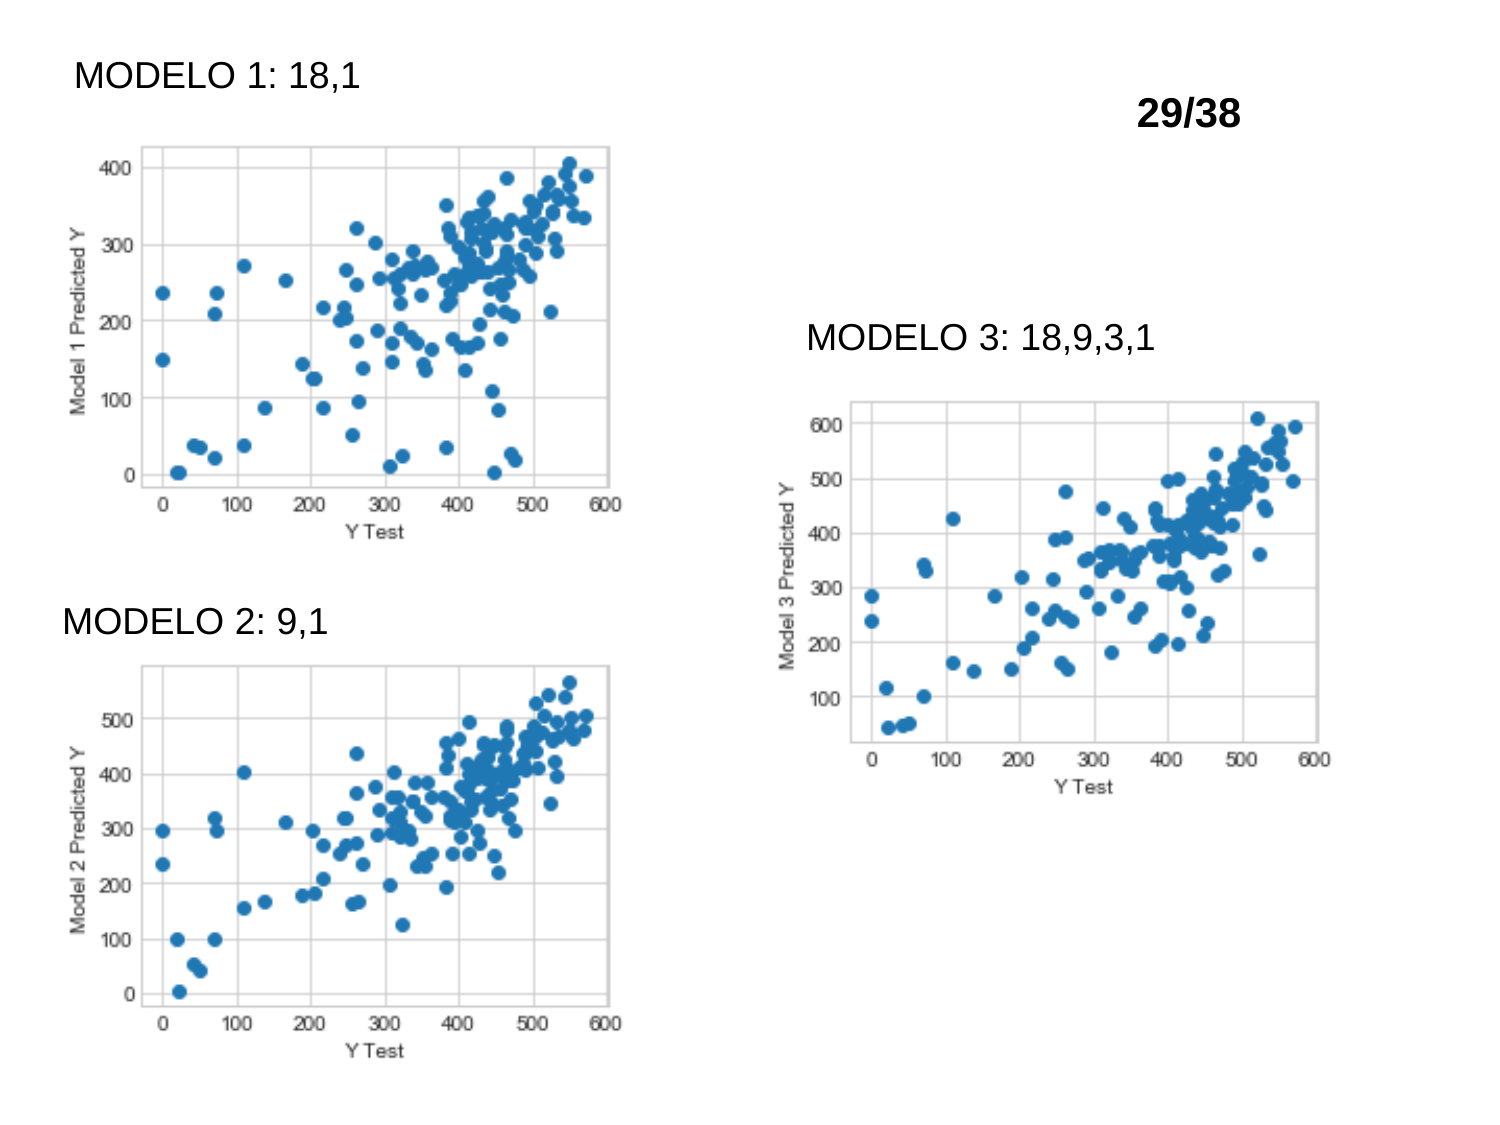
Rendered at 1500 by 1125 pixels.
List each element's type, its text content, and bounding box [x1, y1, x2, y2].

picture [58, 653, 638, 1075]
text_box 29/38 [1122, 82, 1335, 144]
text_box MODELO 3: 18,9,3,1 [791, 309, 1406, 367]
text_box MODELO 2: 9,1 [47, 592, 662, 650]
picture [767, 389, 1347, 811]
text_box MODELO 1: 18,1 [59, 47, 674, 105]
picture [58, 134, 638, 556]
